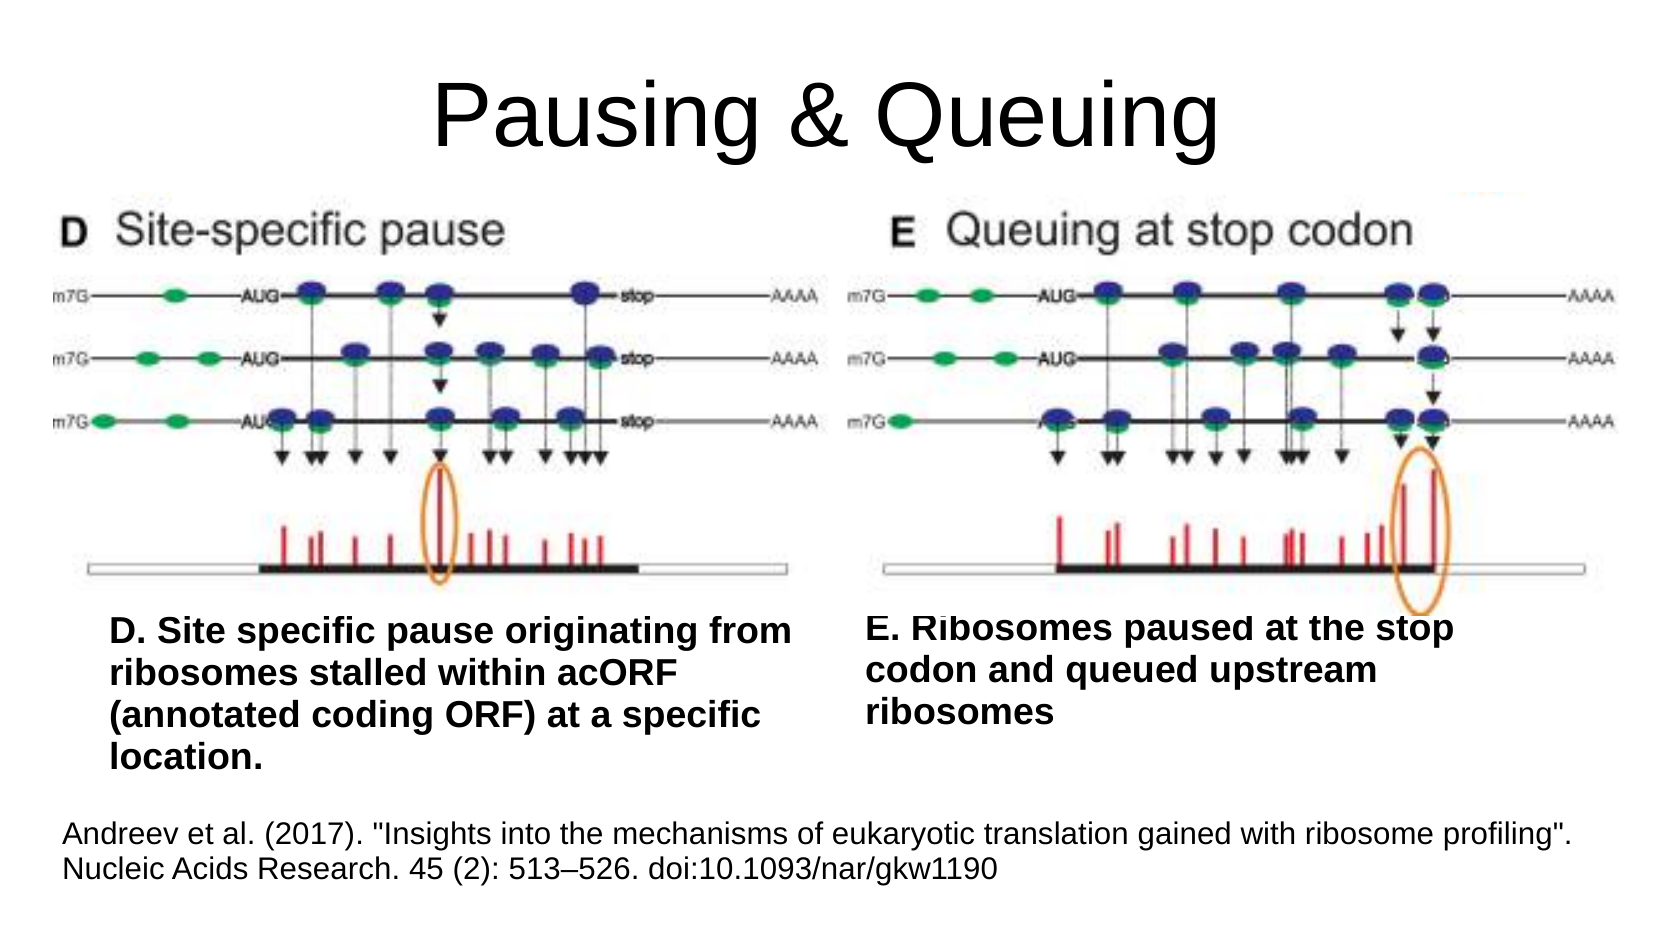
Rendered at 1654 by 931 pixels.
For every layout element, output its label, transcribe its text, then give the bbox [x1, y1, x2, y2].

text_box D. Site specific pause originating from ribosomes stalled within acORF (annotated coding ORF) at a specific location. [94, 616, 815, 786]
picture [53, 192, 1619, 616]
title Pausing & Queuing [82, 37, 1571, 192]
text_box E. Ribosomes paused at the stop codon and queued upstream ribosomes [850, 616, 1571, 741]
text_box Andreev et al. (2017). "Insights into the mechanisms of eukaryotic translation gained with ribosome profiling". Nucleic Acids Research. 45 (2): 513–526. doi:10.1093/nar/gkw1190 [47, 809, 1619, 904]
